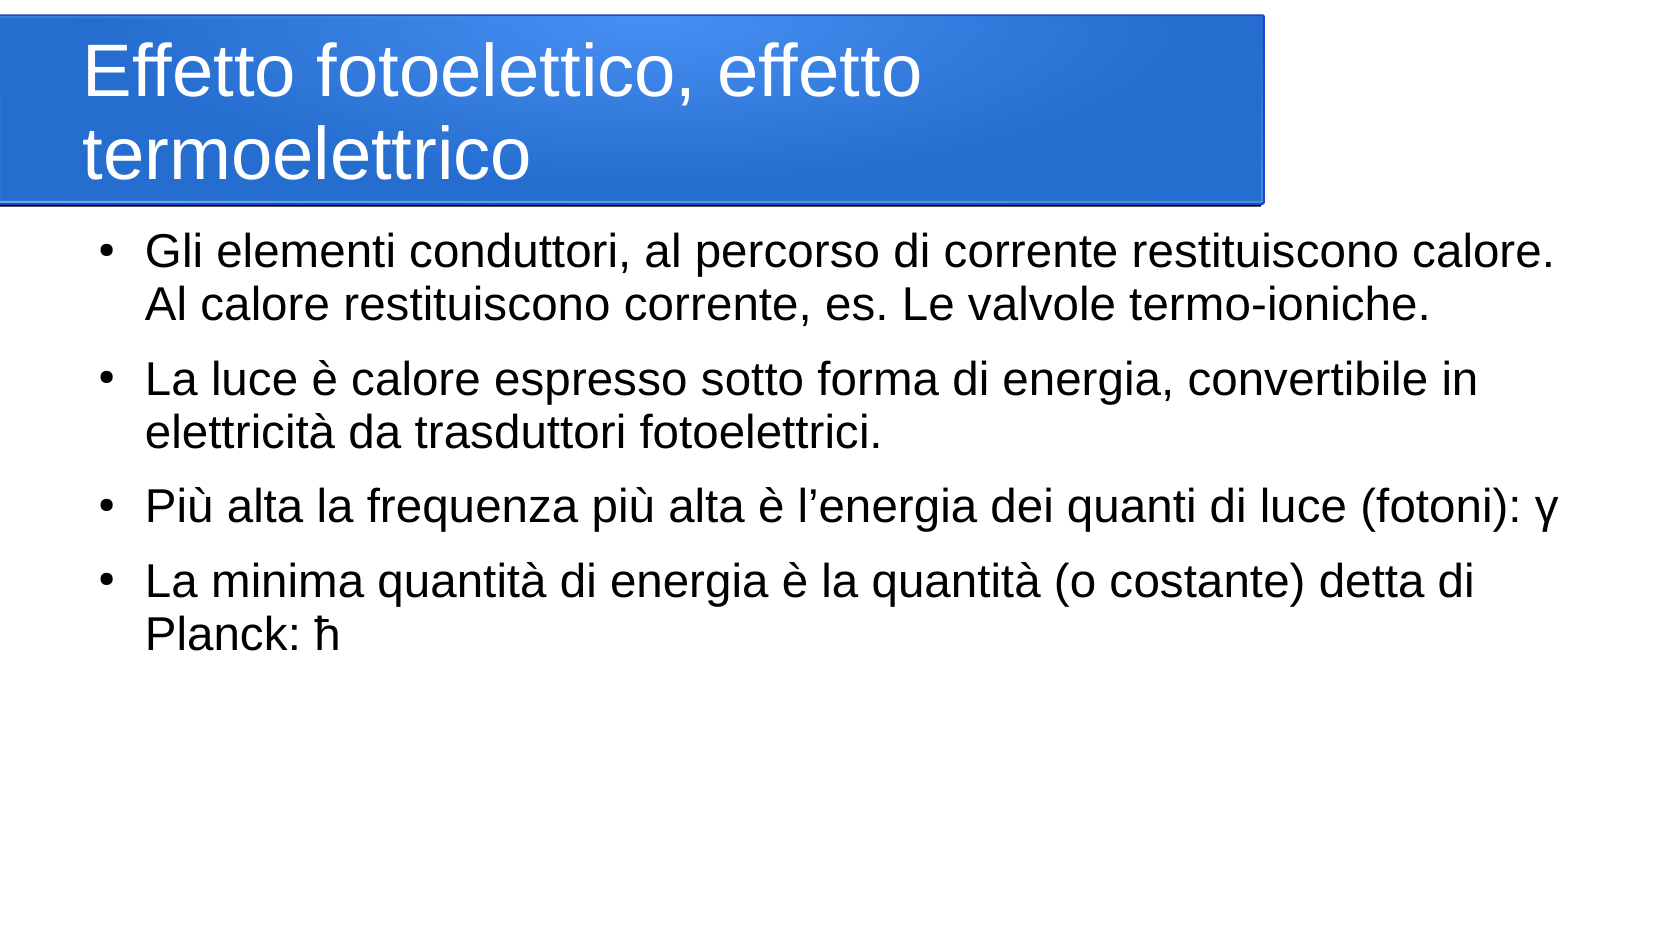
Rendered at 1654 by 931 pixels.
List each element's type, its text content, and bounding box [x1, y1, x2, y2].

title Effetto fotoelettico, effetto termoelettrico [82, 29, 1235, 196]
list Gli elementi conduttori, al percorso di corrente restituiscono calore. Al calore restituiscono corrente, es. Le valvole termo-ioniche. La luce è calore espresso sotto forma di energia, convertibile in elettricità da trasduttori fotoelettrici. Più alta la frequenza più alta è l’energia dei quanti di luce (fotoni): γ La minima quantità di energia è la quantità (o costante) detta di Planck: ħ [82, 224, 1571, 764]
